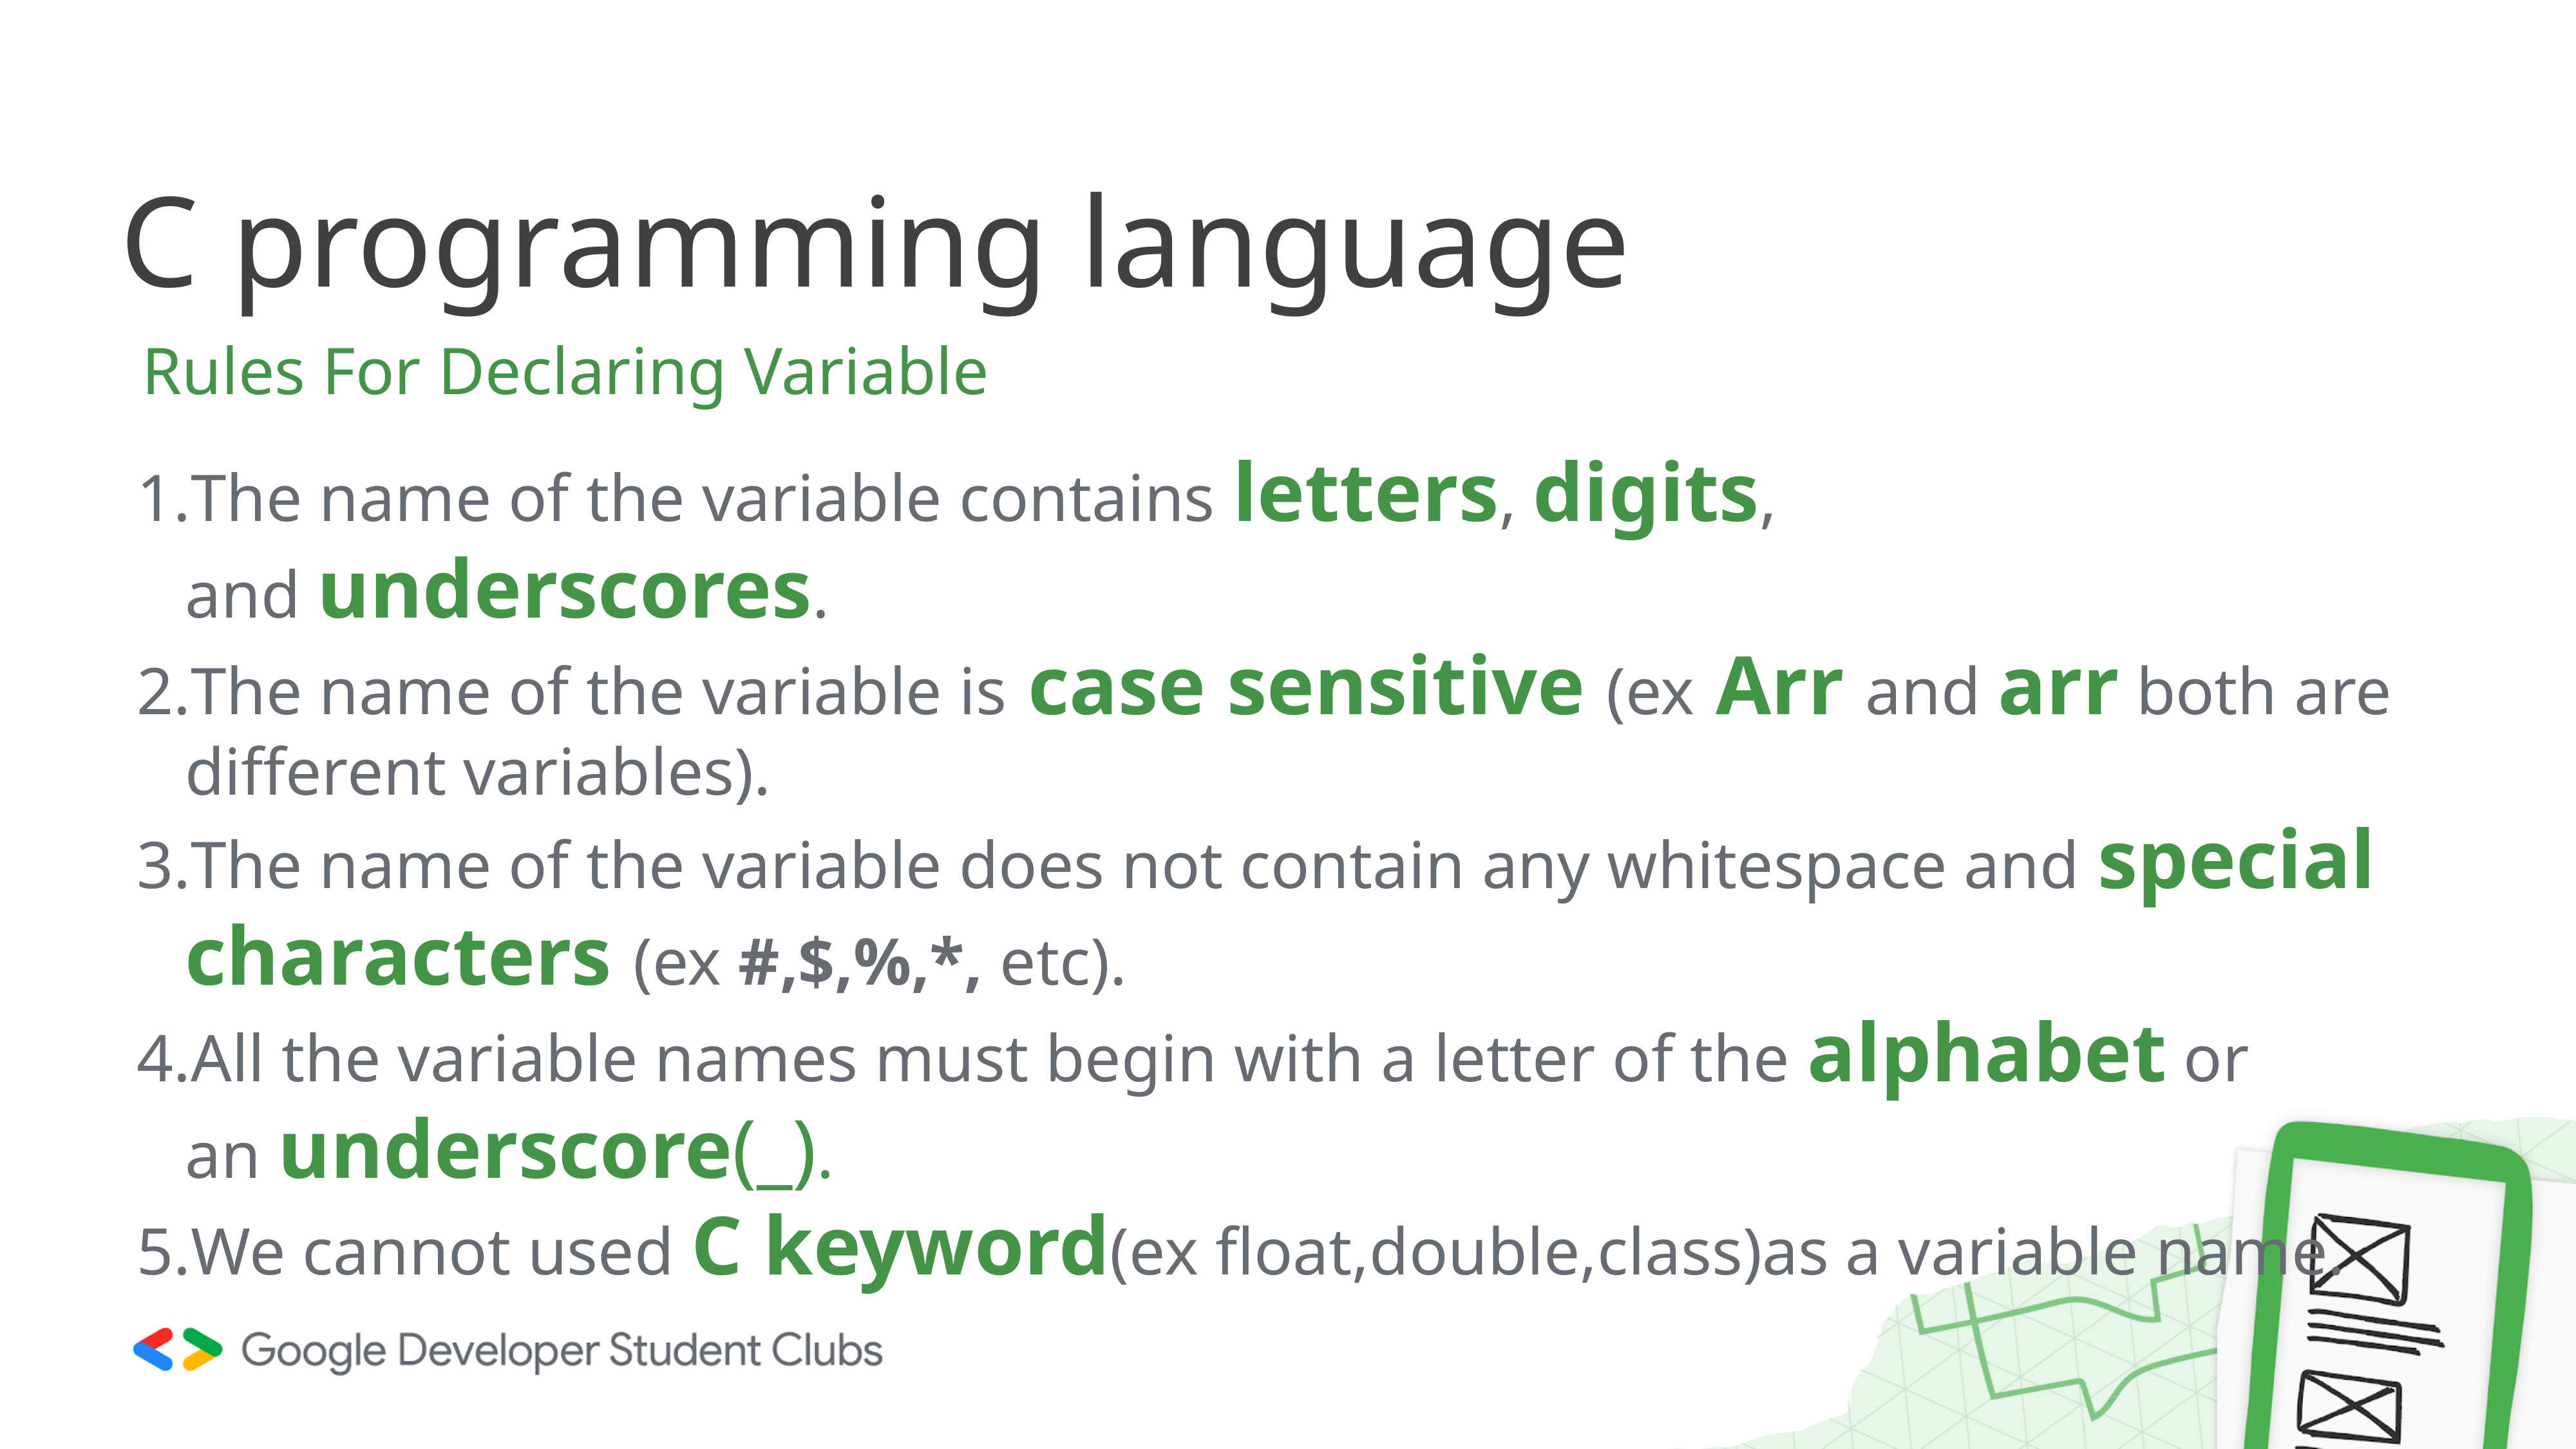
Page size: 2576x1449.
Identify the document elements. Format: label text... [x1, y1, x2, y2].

picture [0, 0, 2576, 1449]
title C programming language [94, 136, 2414, 430]
list The name of the variable contains letters, digits, and underscores. The name of the variable is case sensitive (ex Arr and arr both are different variables). The name of the variable does not contain any whitespace and special characters (ex #,$,%,*, etc). All the variable names must begin with a letter of the alphabet or an underscore(_). We cannot used C keyword(ex float,double,class)as a variable name. [127, 431, 2441, 1211]
subtitle Rules For Declaring Variable [115, 320, 2441, 1180]
